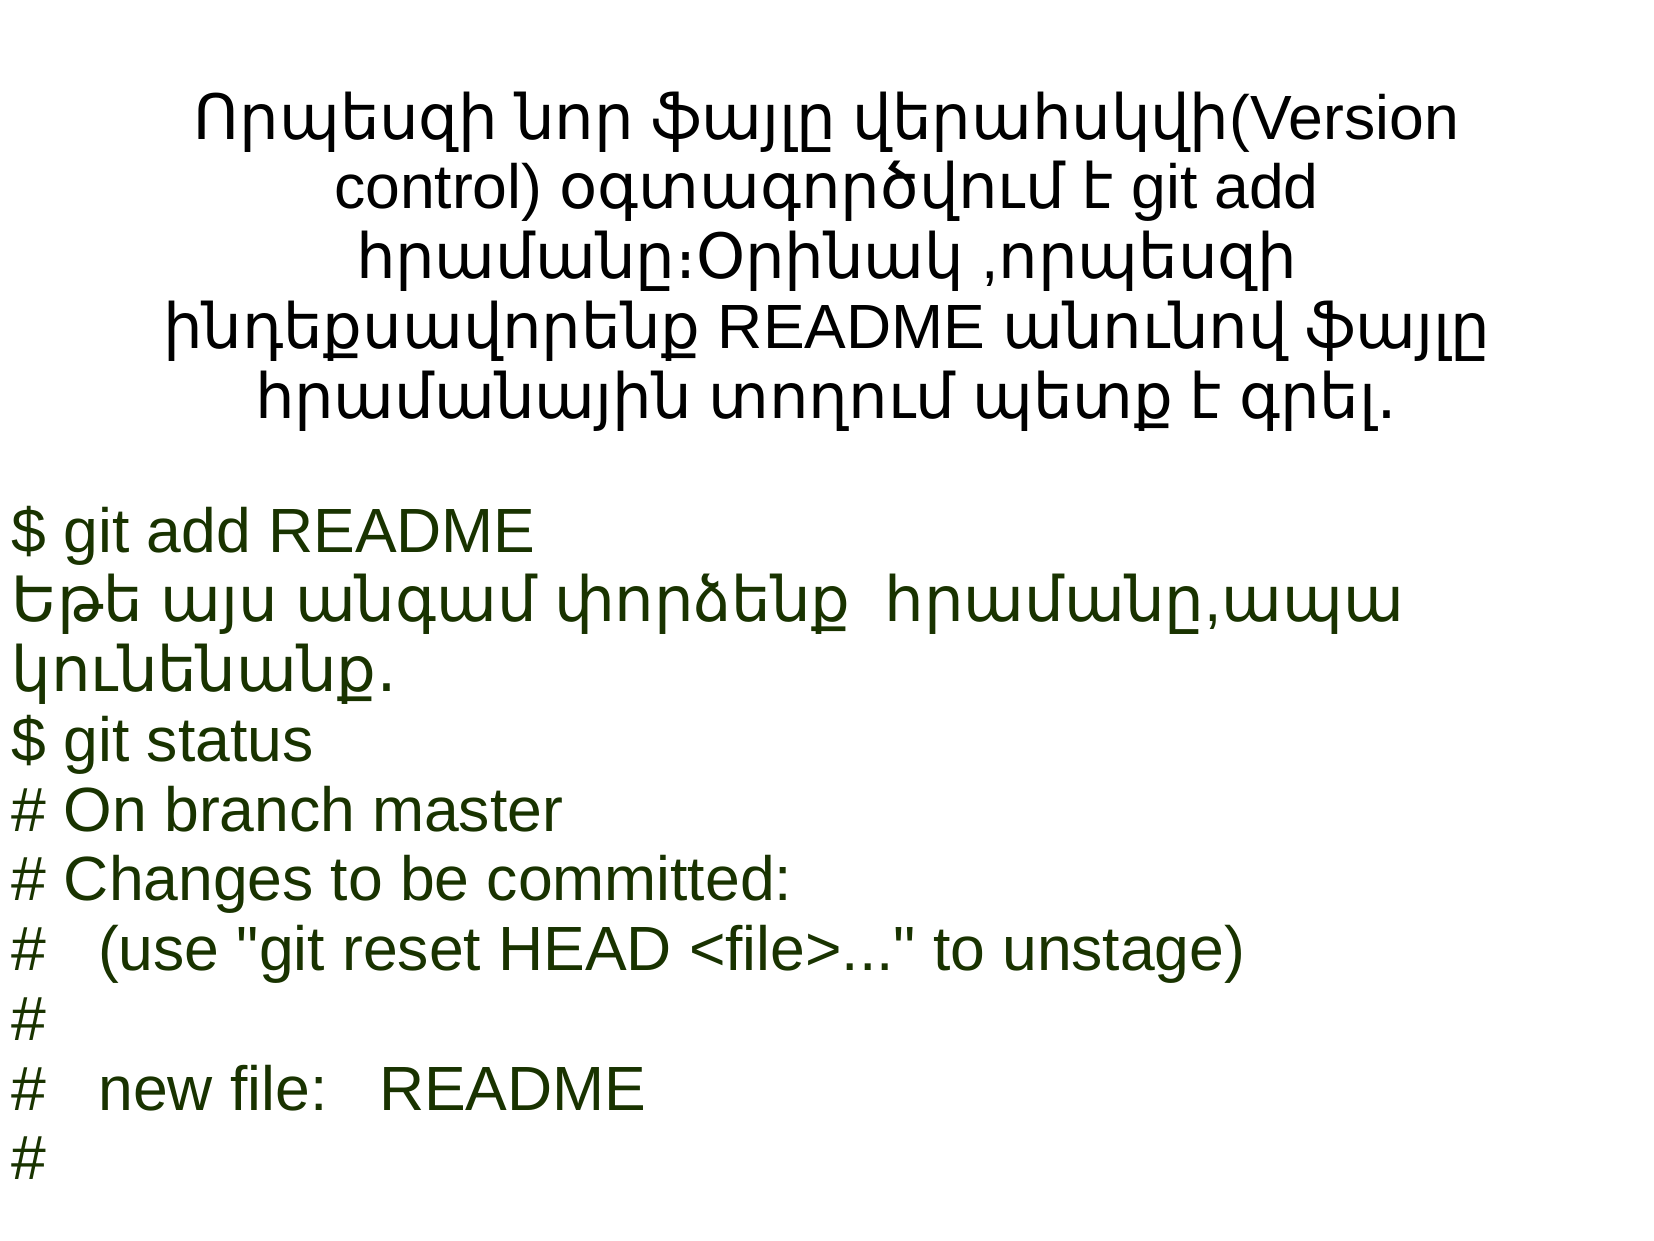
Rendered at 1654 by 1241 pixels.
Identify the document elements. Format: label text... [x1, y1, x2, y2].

subtitle $ git add README Եթե այս անգամ փորձենք հրամանը,ապա կունենանք․ $ git status # On branch master # Changes to be committed: # (use "git reset HEAD <file>..." to unstage) # # new file: README # [11, 495, 1501, 1193]
title Որպեսզի նոր ֆայլը վերահսկվի(Version control) օգտագործվում է git add հրամանը։Օրինակ ,որպեսզի ինդեքսավորենք README անունով ֆայլը հրամանային տողում պետք է գրել․ [82, 82, 1571, 432]
